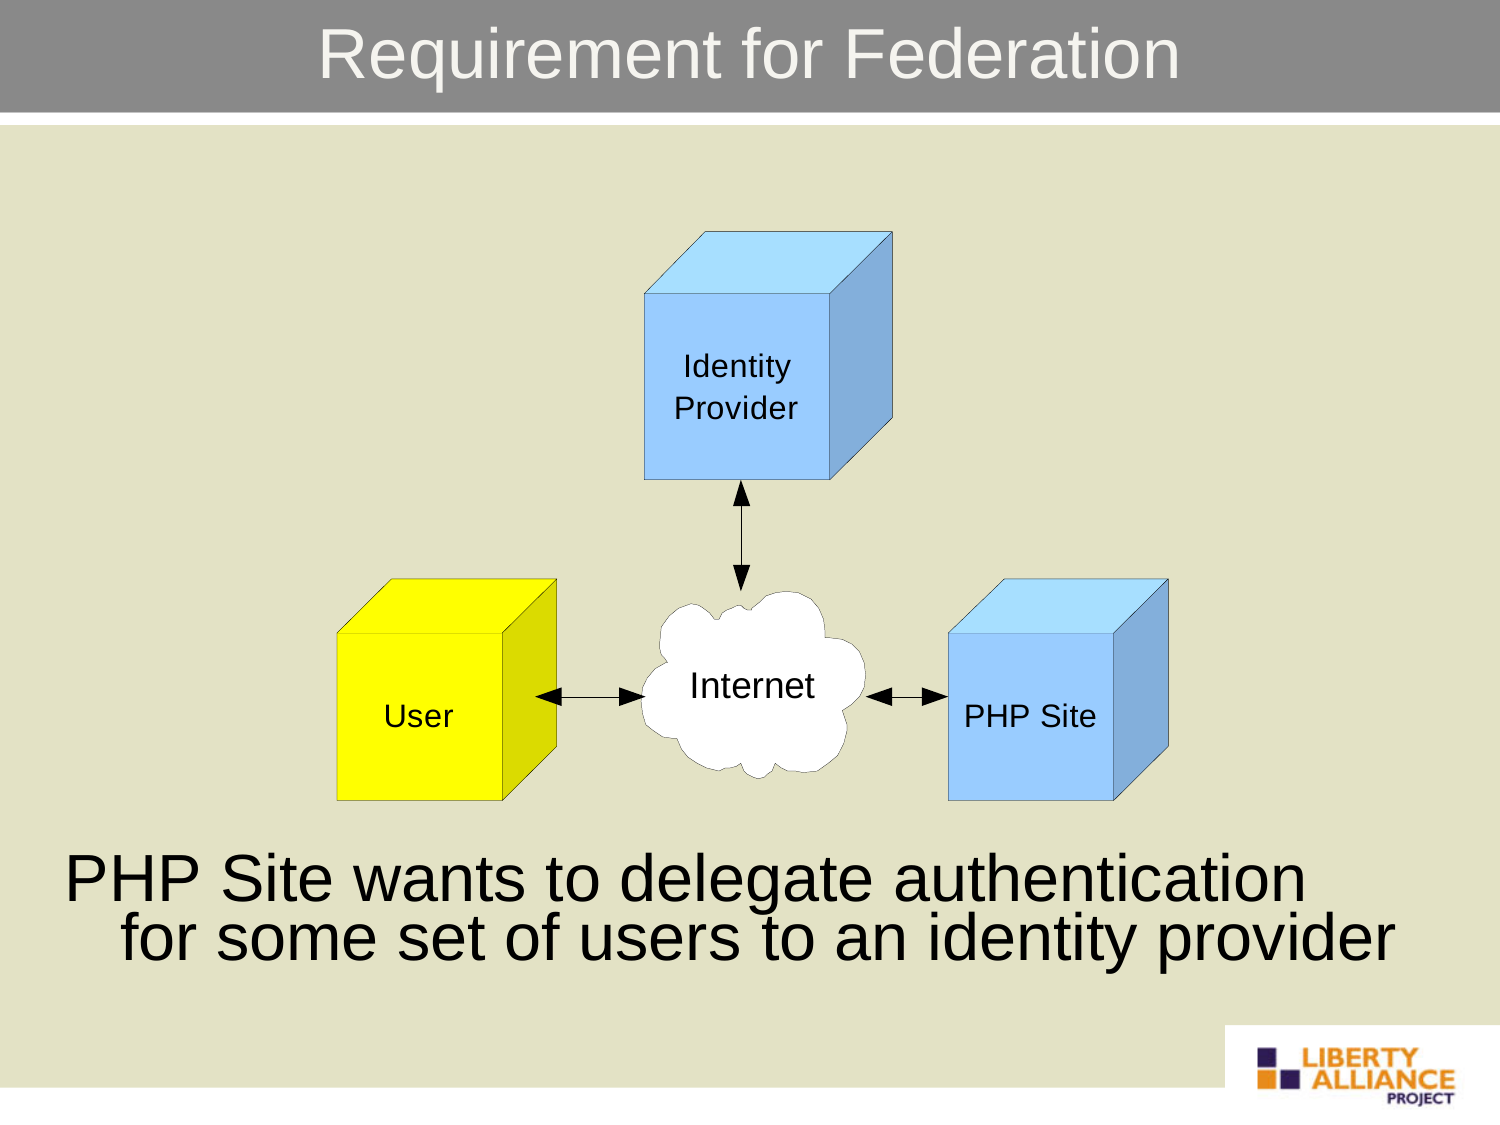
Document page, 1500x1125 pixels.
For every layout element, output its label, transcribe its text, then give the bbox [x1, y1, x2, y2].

title Requirement for Federation [112, 0, 1388, 113]
picture [1402, 1027, 1500, 1125]
chart [308, 200, 1203, 839]
list PHP Site wants to delegate authentication for some set of users to an identity provider [64, 853, 1402, 1125]
